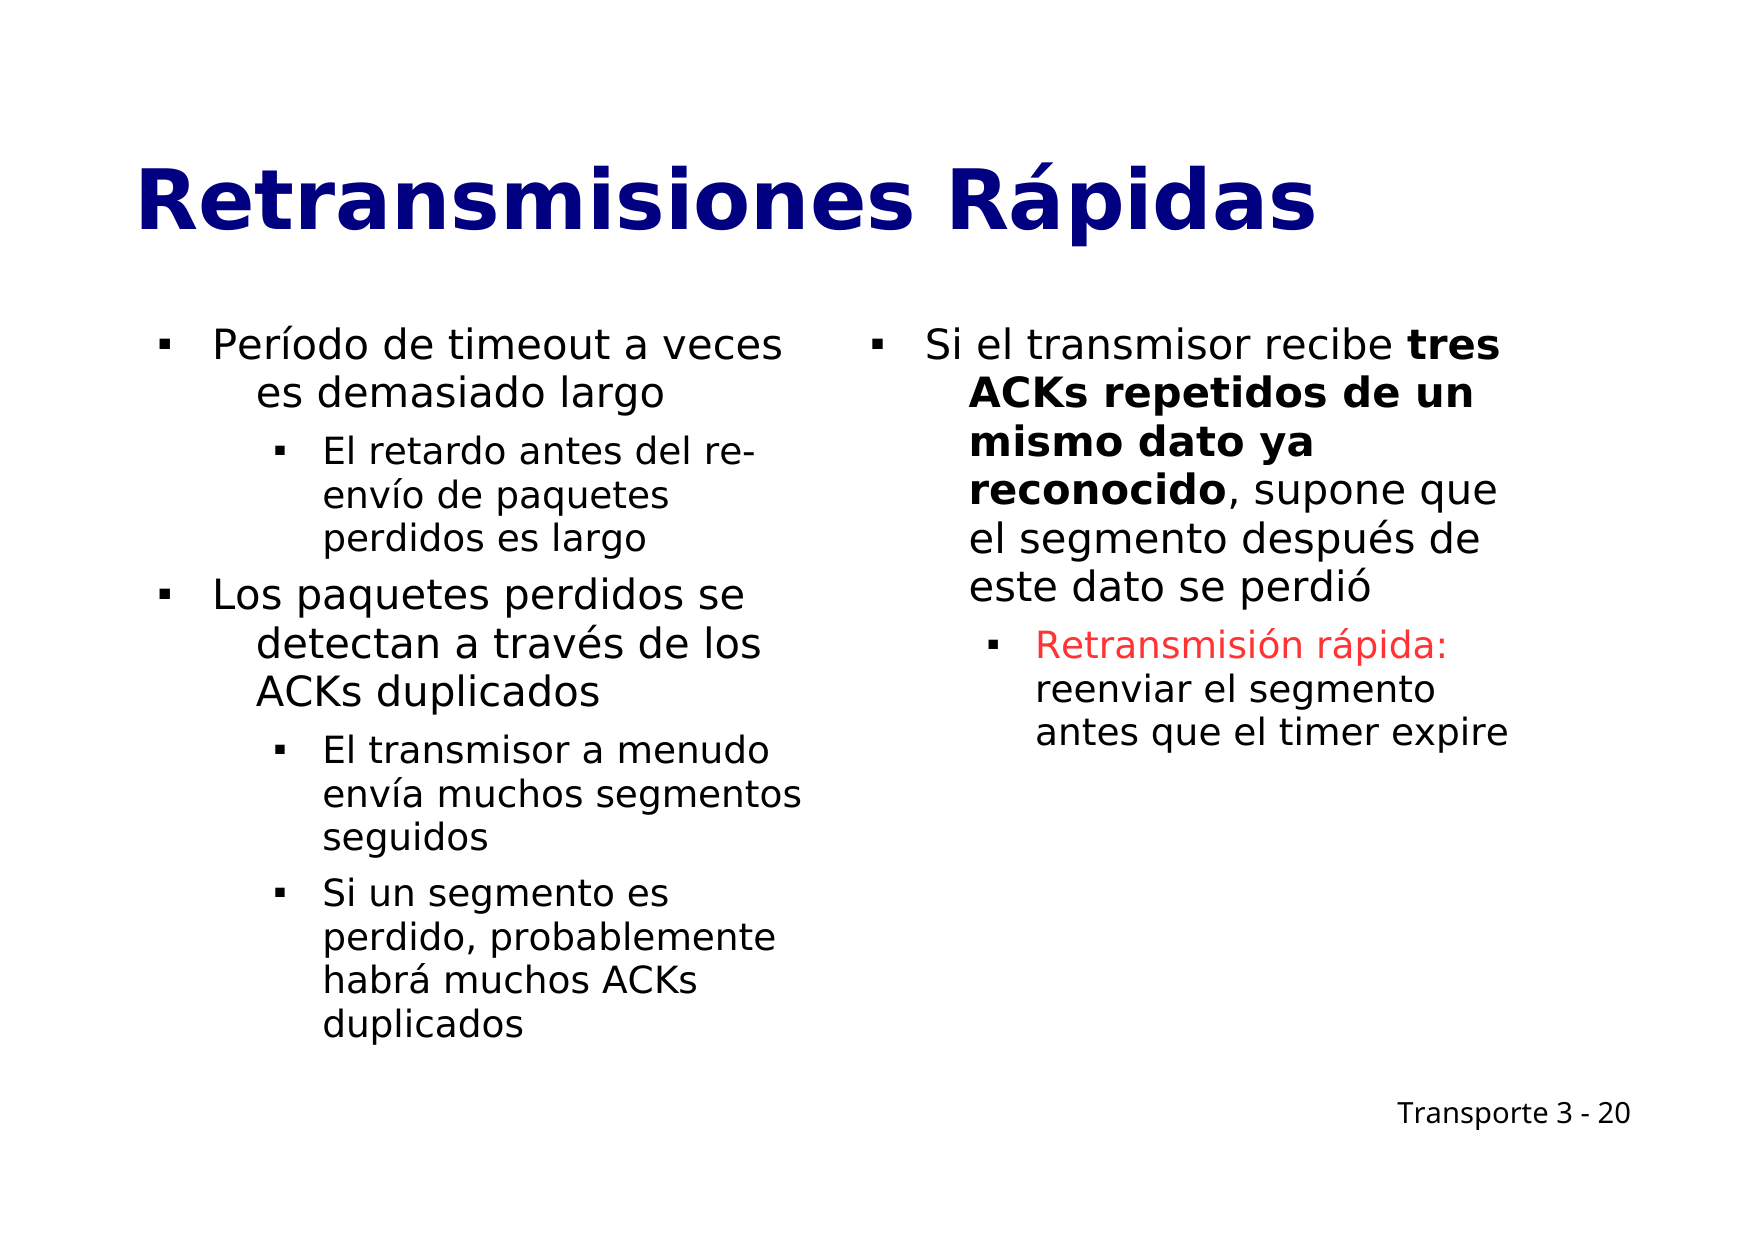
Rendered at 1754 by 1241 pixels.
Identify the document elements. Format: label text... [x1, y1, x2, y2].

list Período de timeout a veces es demasiado largo El retardo antes del re-envío de paquetes perdidos es largo Los paquetes perdidos se detectan a través de los ACKs duplicados El transmisor a menudo envía muchos segmentos seguidos Si un segmento es perdido, probablemente habrá muchos ACKs duplicados [154, 320, 833, 1082]
title Retransmisiones Rápidas [88, 95, 1654, 298]
list Si el transmisor recibe tres ACKs repetidos de un mismo dato ya reconocido, supone que el segmento después de este dato se perdió Retransmisión rápida: reenviar el segmento antes que el timer expire [866, 320, 1546, 1082]
